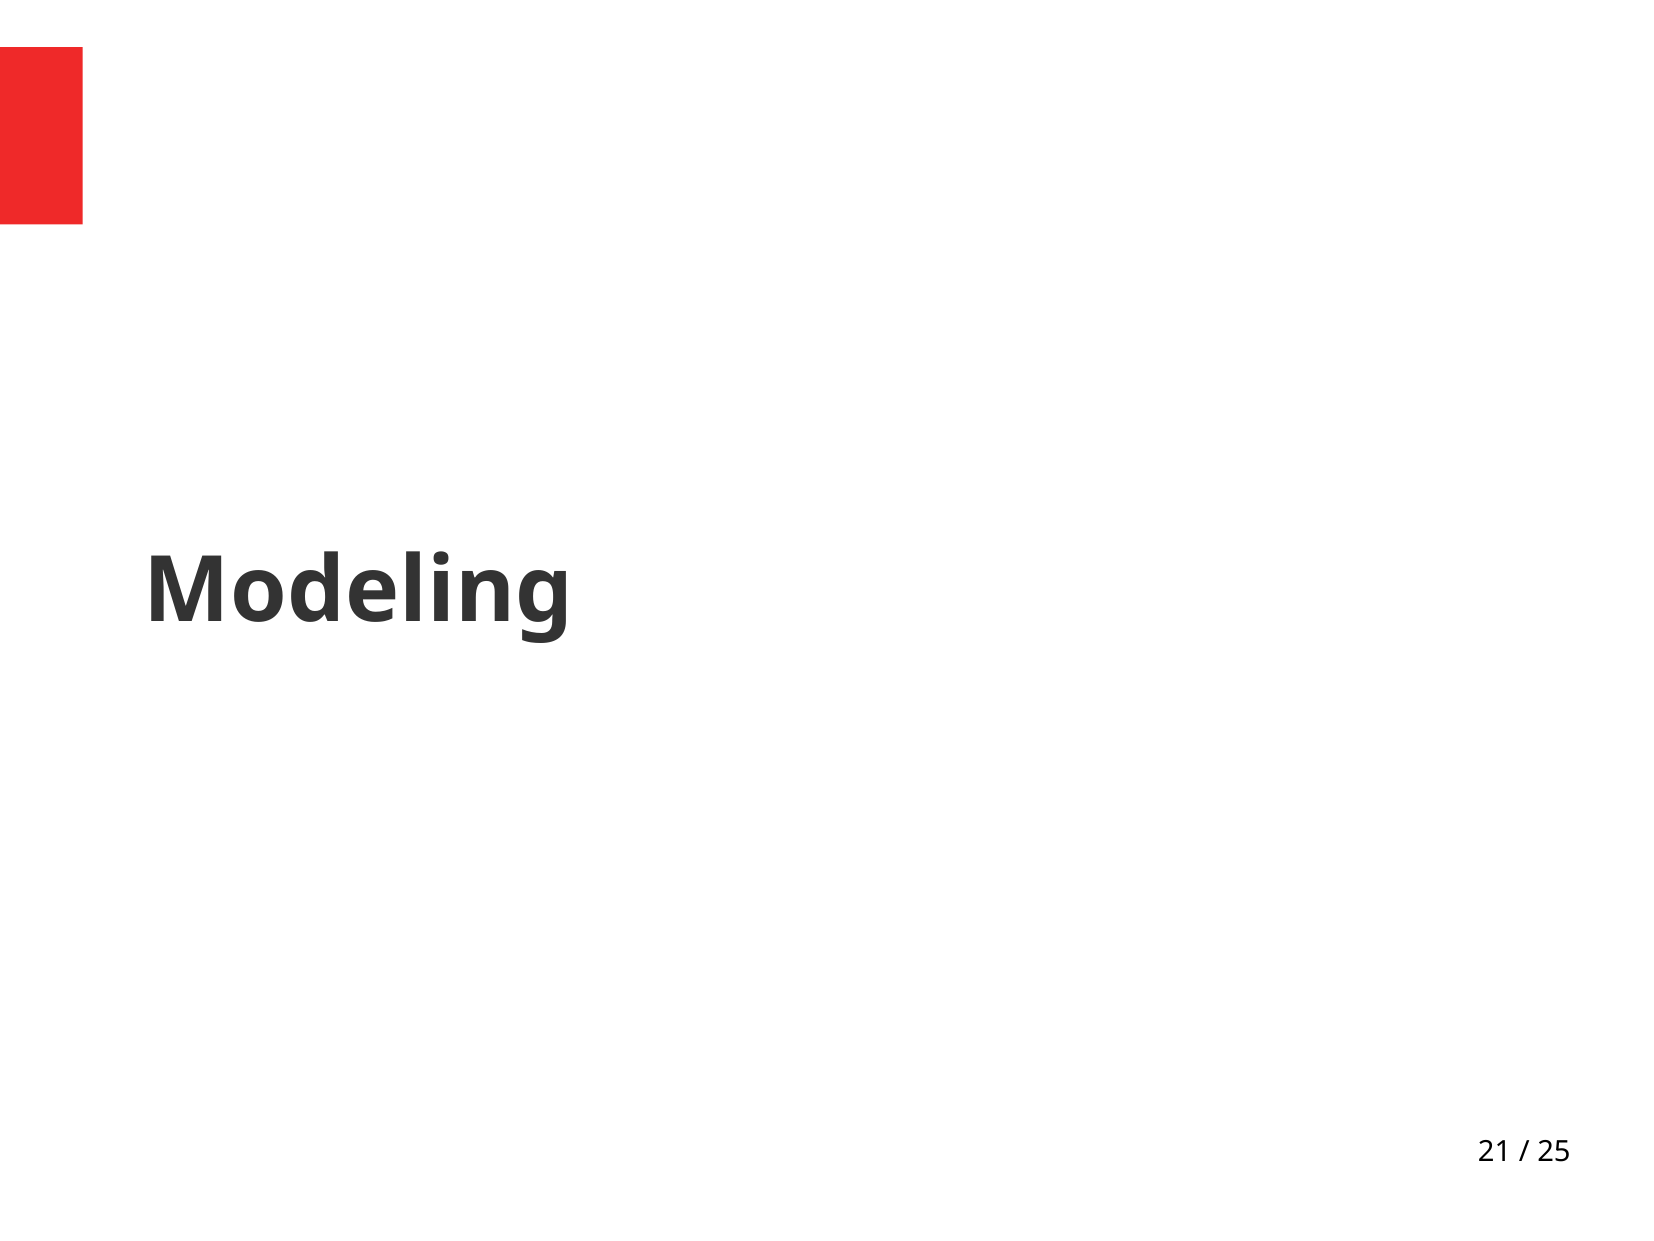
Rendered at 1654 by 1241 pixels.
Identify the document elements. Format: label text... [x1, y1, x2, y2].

title Modeling [143, 482, 1597, 690]
